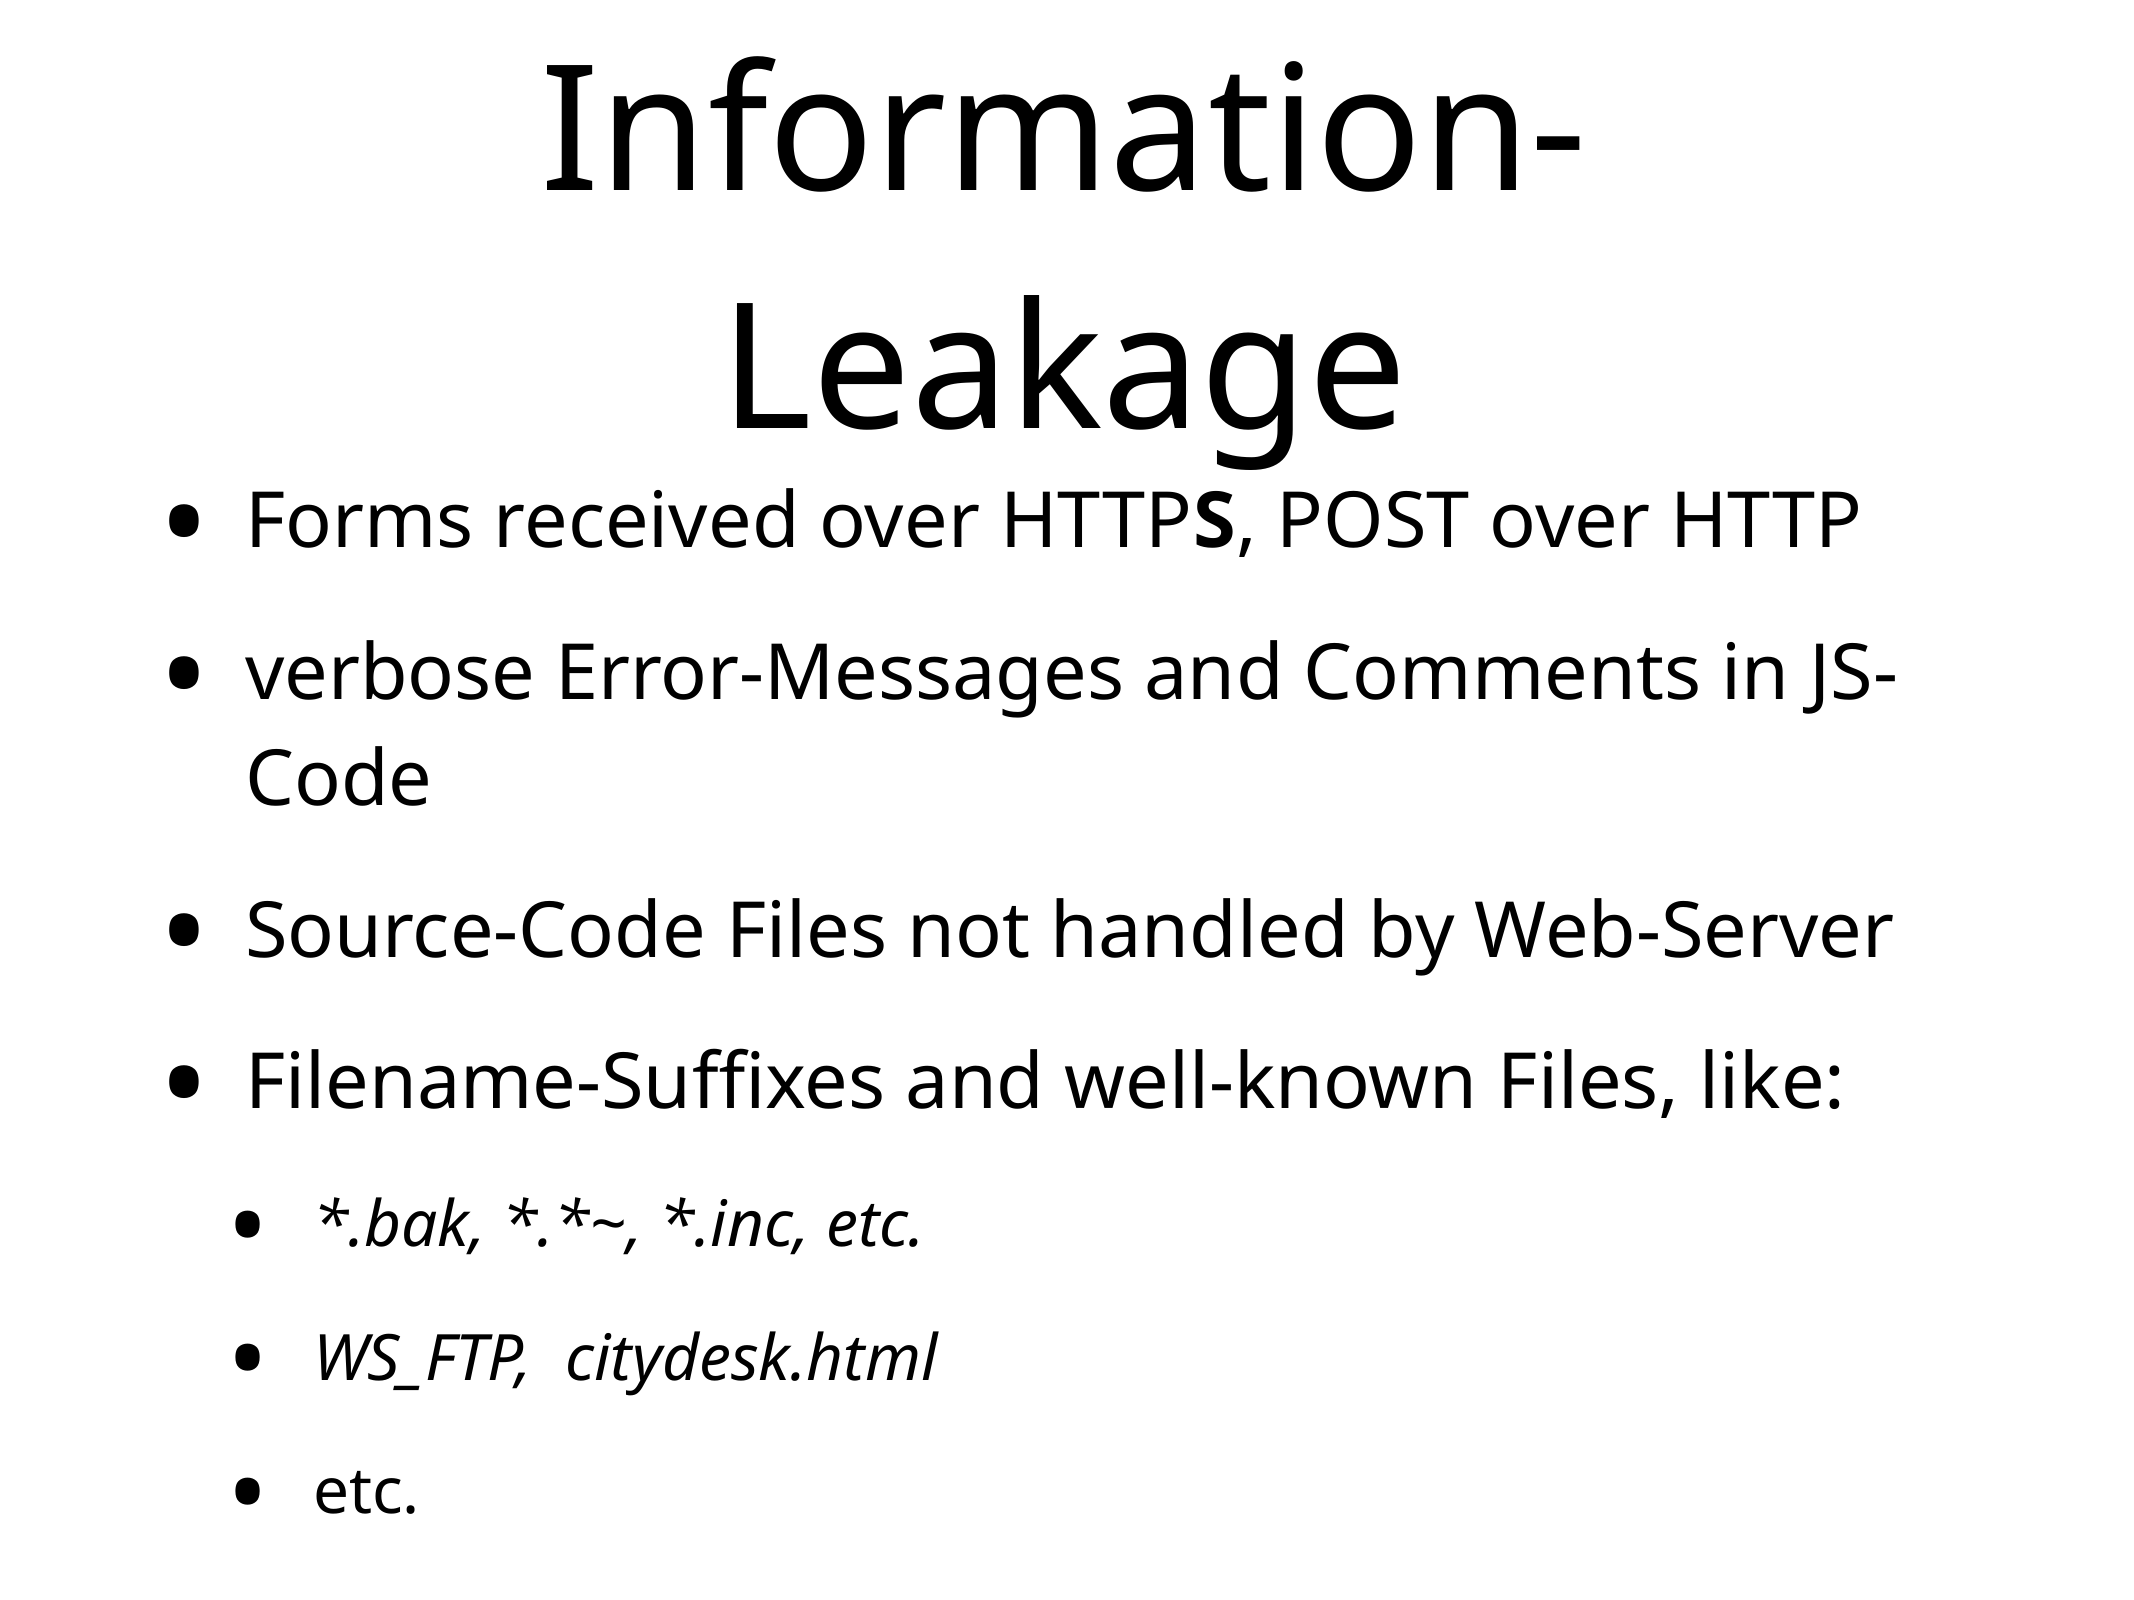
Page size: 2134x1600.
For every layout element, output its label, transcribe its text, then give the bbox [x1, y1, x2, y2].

title Information-Leakage [208, 41, 1925, 442]
list Forms received over HTTPS, POST over HTTP verbose Error-Messages and Comments in JS-Code Source-Code Files not handled by Web-Server Filename-Suffixes and well-known Files, like: *.bak, *.*~, *.inc, etc. WS_FTP, citydesk.html etc. [110, 454, 2026, 1544]
